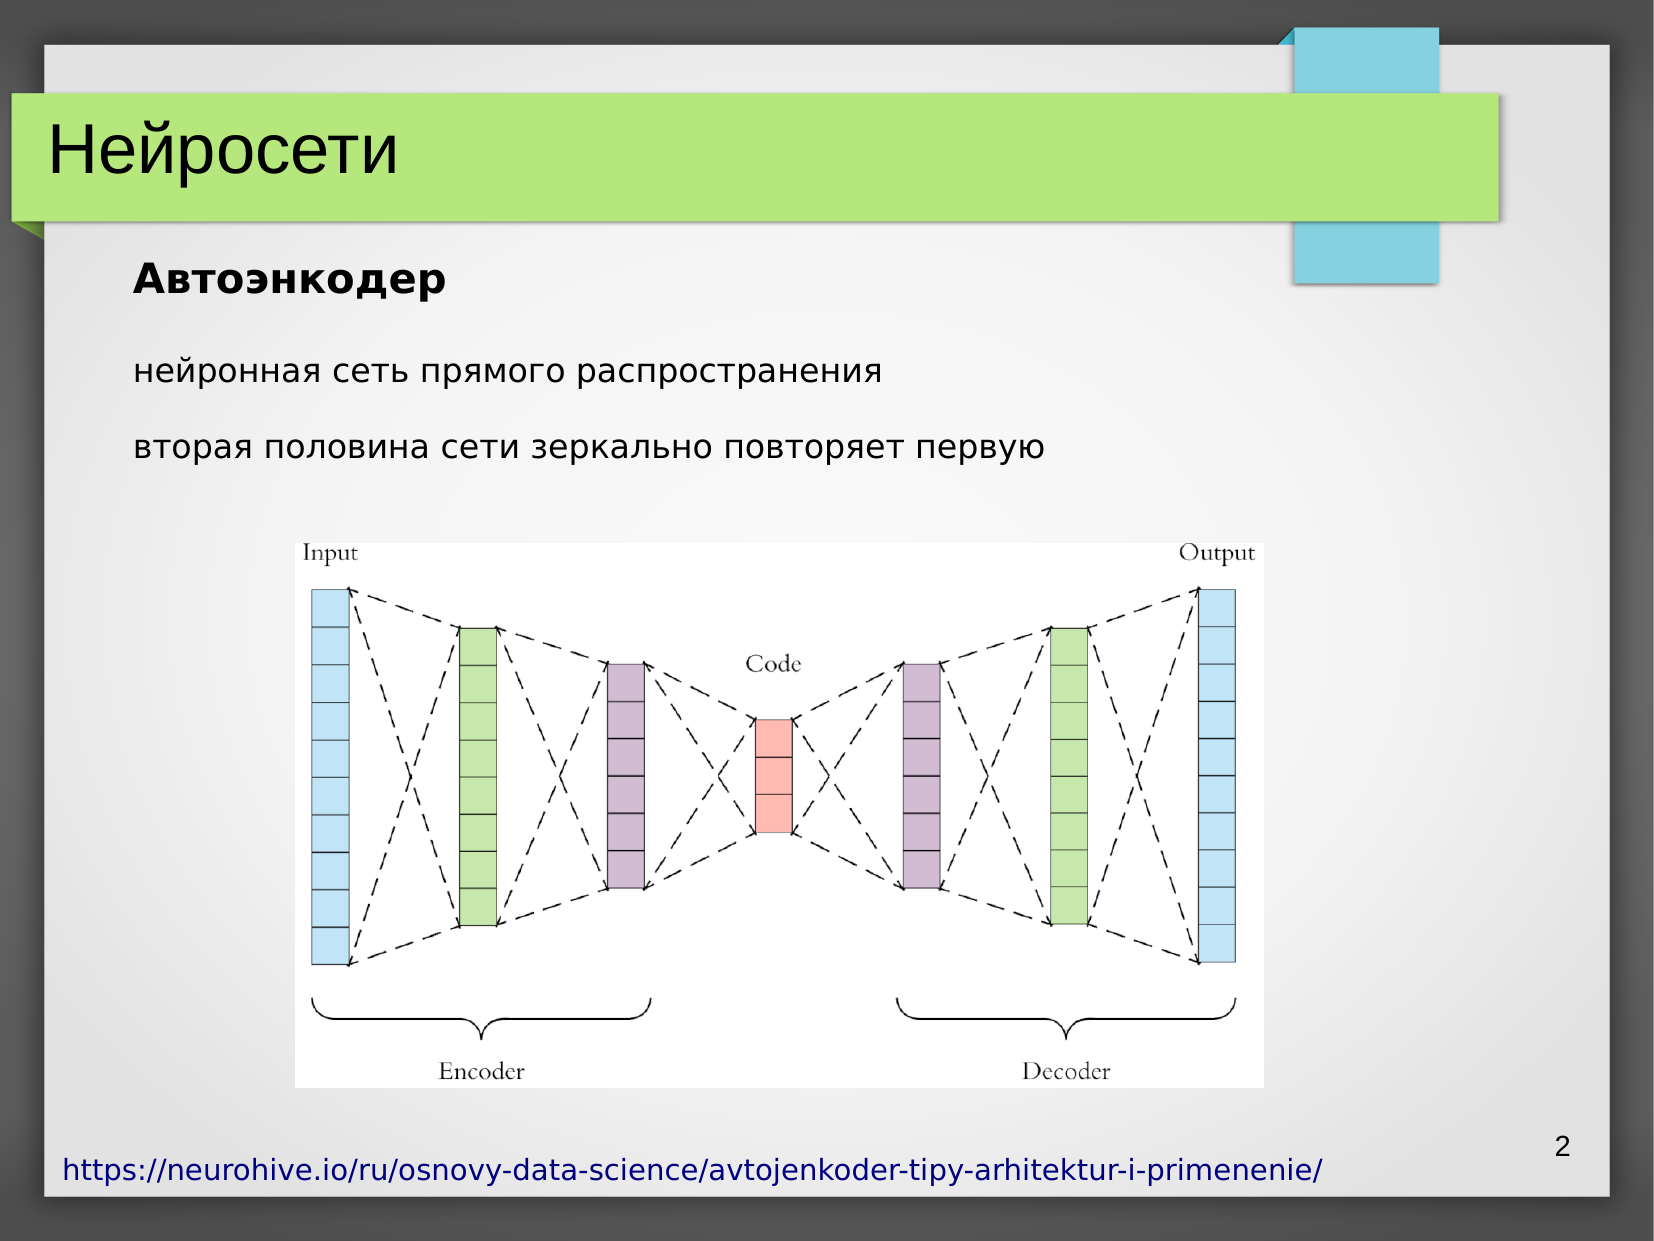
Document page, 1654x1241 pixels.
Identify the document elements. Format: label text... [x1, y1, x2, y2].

text_box https://neurohive.io/ru/osnovy-data-science/avtojenkoder-tipy-arhitektur-i-primenenie/ [47, 1145, 1394, 1195]
text_box Автоэнкодер нейронная сеть прямого распространения вторая половина сети зеркально повторяет первую [118, 246, 1170, 523]
title Нейросети [47, 96, 1536, 201]
picture [0, 0, 1654, 1241]
